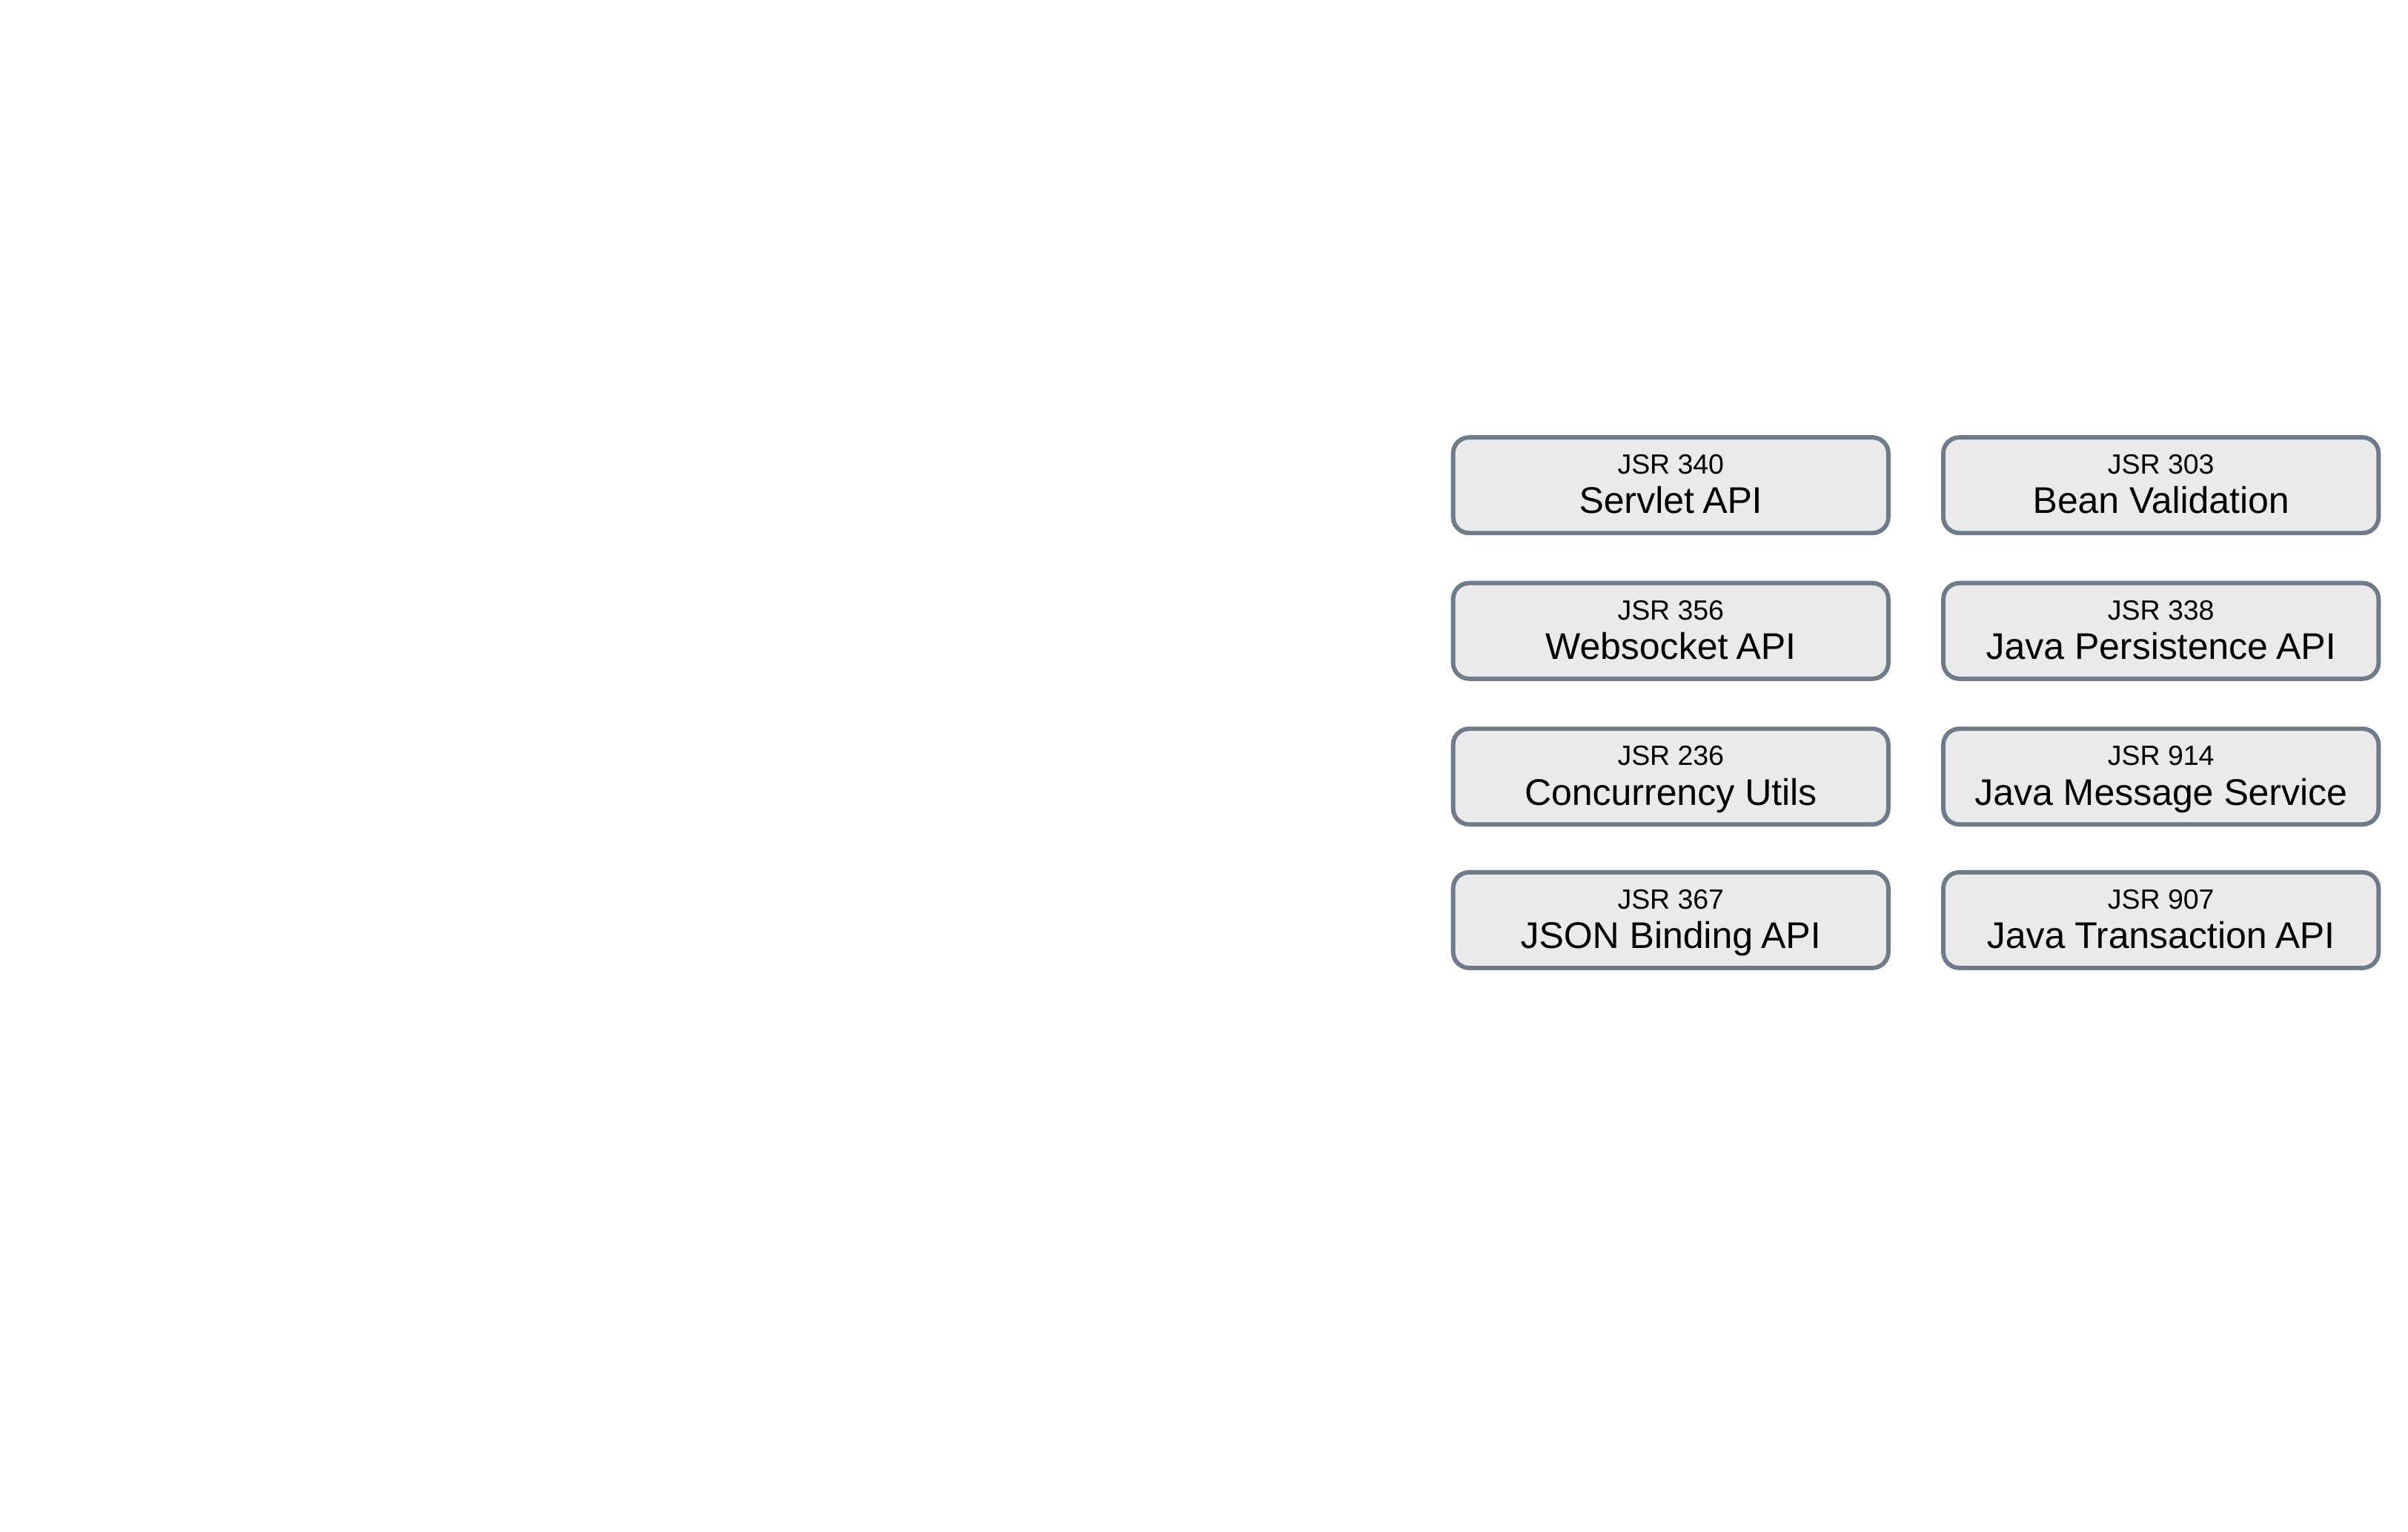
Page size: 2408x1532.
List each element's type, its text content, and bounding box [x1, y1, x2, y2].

text_box JSR 303 Bean Validation [1943, 437, 2379, 534]
text_box JSR 367 JSON Binding API [1453, 872, 1888, 969]
text_box JSR 907 Java Transaction API [1943, 872, 2379, 969]
text_box JSR 356 Websocket API [1453, 583, 1888, 679]
text_box JSR 338 Java Persistence API [1943, 583, 2379, 679]
text_box JSR 236 Concurrency Utils [1453, 729, 1888, 825]
text_box JSR 340 Servlet API [1453, 437, 1888, 534]
text_box JSR 914 Java Message Service [1943, 729, 2379, 825]
